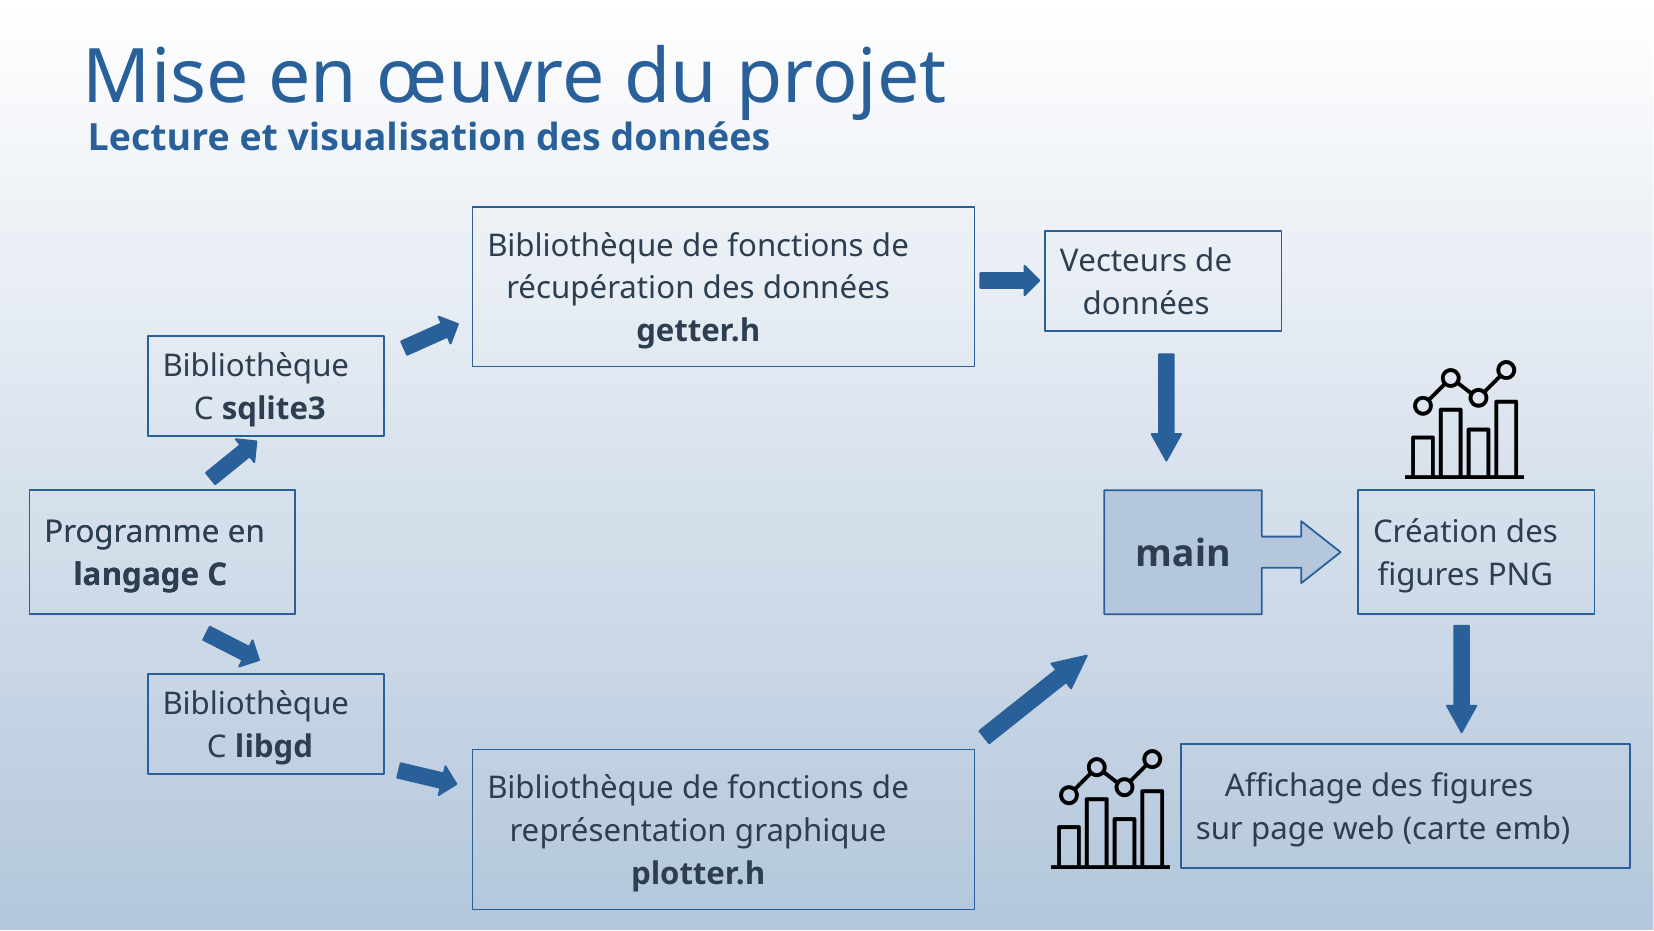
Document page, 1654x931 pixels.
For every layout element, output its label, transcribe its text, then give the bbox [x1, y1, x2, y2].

picture [1405, 360, 1524, 479]
text_box main [1104, 490, 1341, 615]
text_box Programme en langage C [29, 490, 296, 615]
text_box Lecture et visualisation des données [0, 106, 863, 165]
text_box Vecteurs de données [1045, 237, 1282, 325]
text_box Bibliothèque de fonctions de récupération des données getter.h [472, 206, 975, 367]
text_box Création des figures PNG [1358, 490, 1595, 615]
picture [1051, 749, 1170, 869]
text_box Bibliothèque de fonctions de représentation graphique plotter.h [472, 749, 975, 910]
text_box Bibliothèque C sqlite3 [147, 342, 384, 430]
text_box Bibliothèque C libgd [147, 680, 384, 768]
text_box [59, 224, 1595, 931]
title Mise en œuvre du projet [82, 0, 1571, 151]
text_box Affichage des figures sur page web (carte emb) [1181, 744, 1630, 868]
